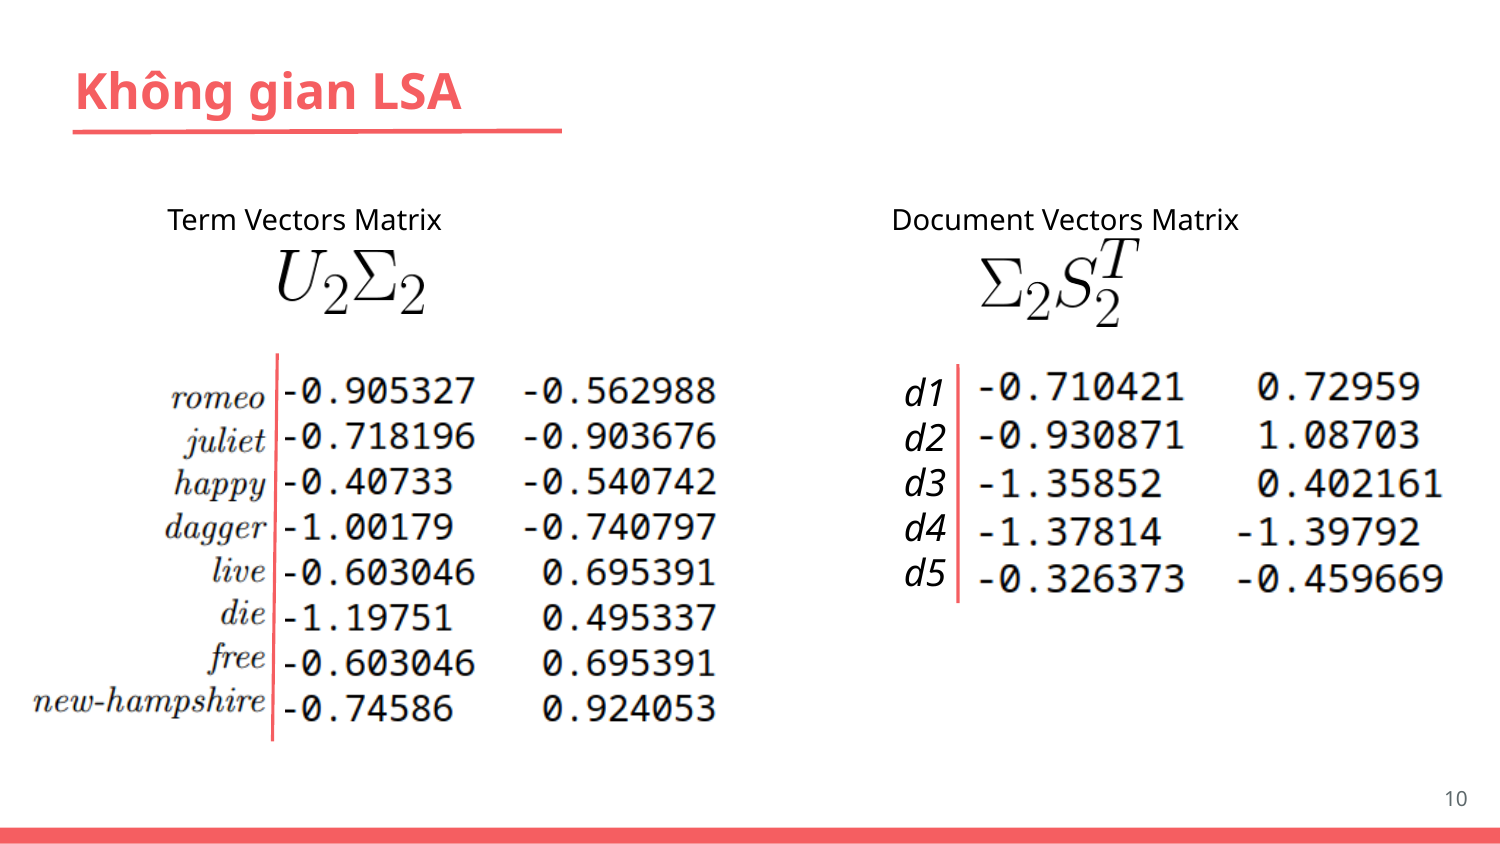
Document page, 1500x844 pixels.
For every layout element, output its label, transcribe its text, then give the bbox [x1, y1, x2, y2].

text_box d1 d2 d3 d4 d5 [888, 353, 969, 604]
picture [981, 238, 1140, 327]
text_box Không gian LSA [59, 44, 486, 117]
picture [278, 250, 424, 314]
picture [6, 342, 736, 742]
picture [967, 363, 1471, 614]
text_box Document Vectors Matrix [876, 186, 1500, 266]
slide_number <number> [1392, 767, 1483, 833]
text_box Term Vectors Matrix [152, 186, 838, 266]
